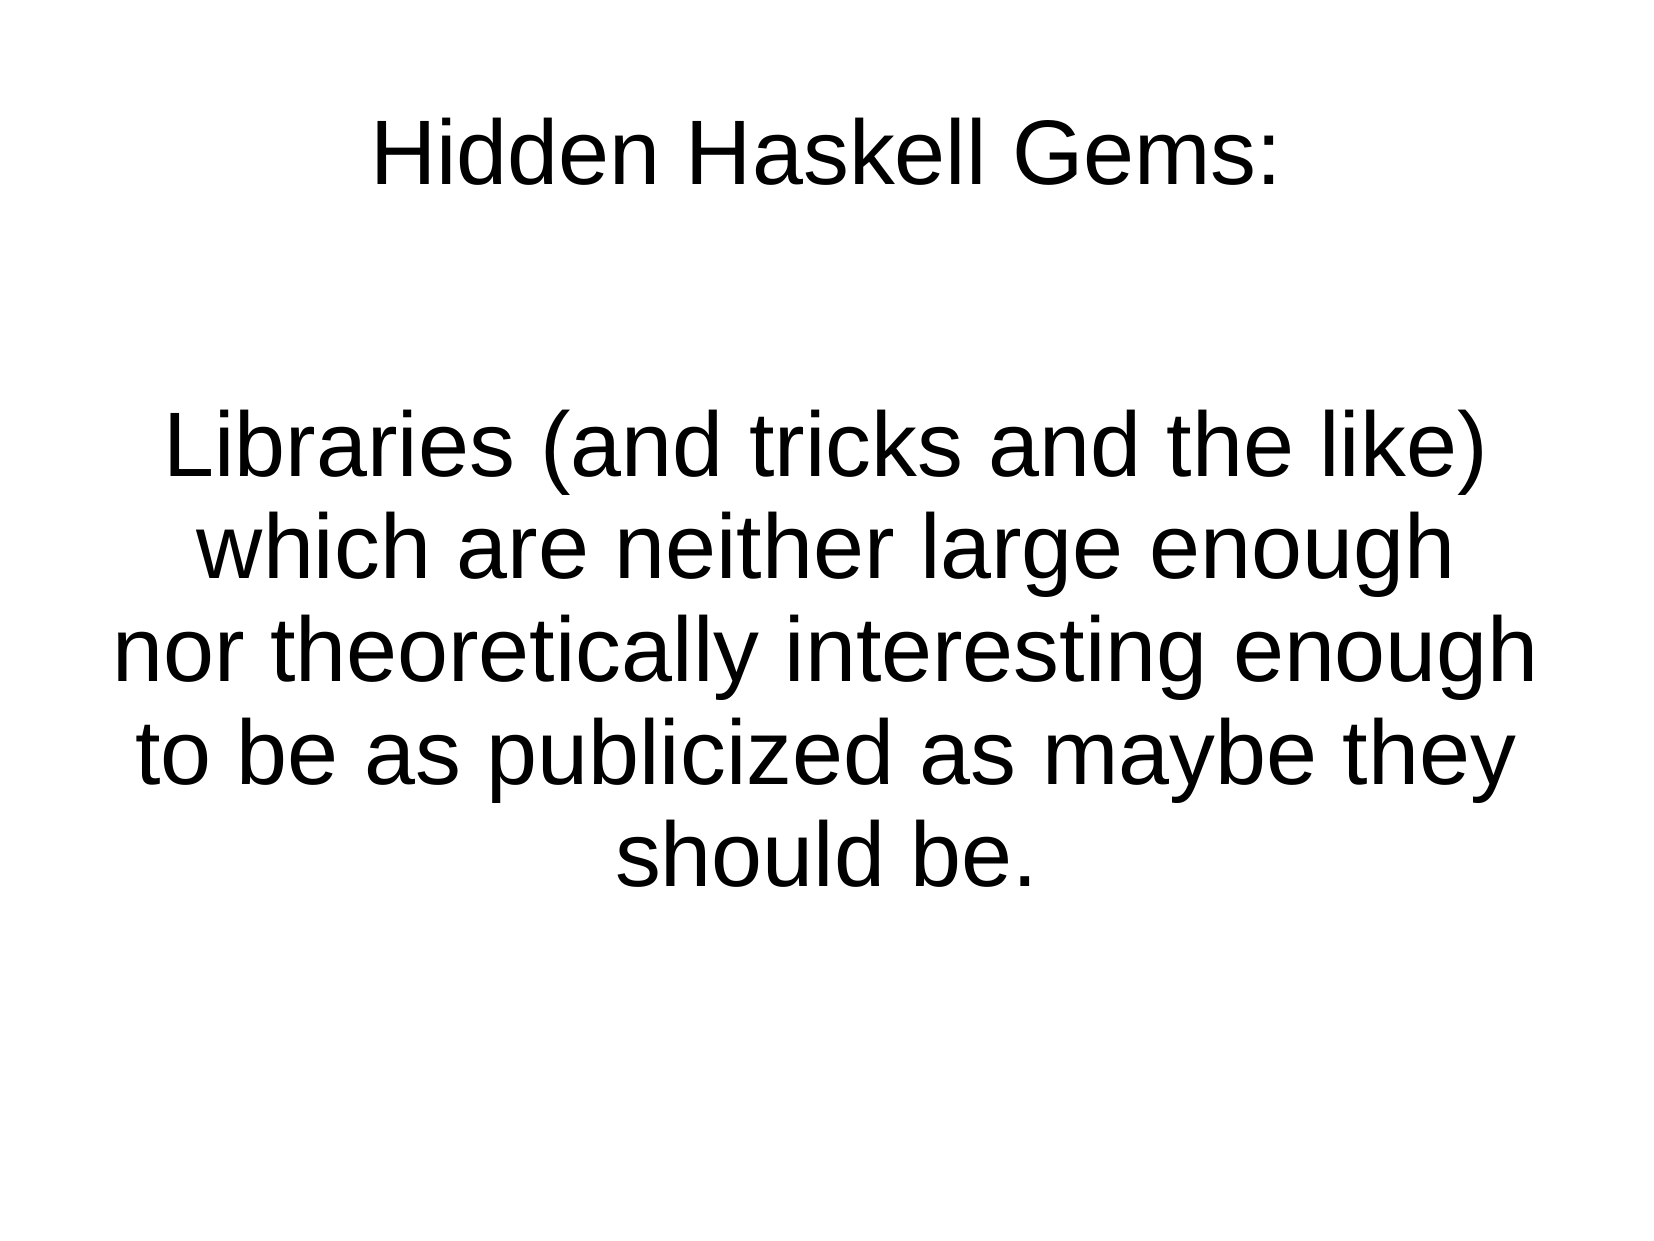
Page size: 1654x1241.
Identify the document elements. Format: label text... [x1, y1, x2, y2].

subtitle Libraries (and tricks and the like) which are neither large enough nor theoretically interesting enough to be as publicized as maybe they should be. [82, 290, 1571, 1010]
title Hidden Haskell Gems: [82, 49, 1571, 257]
